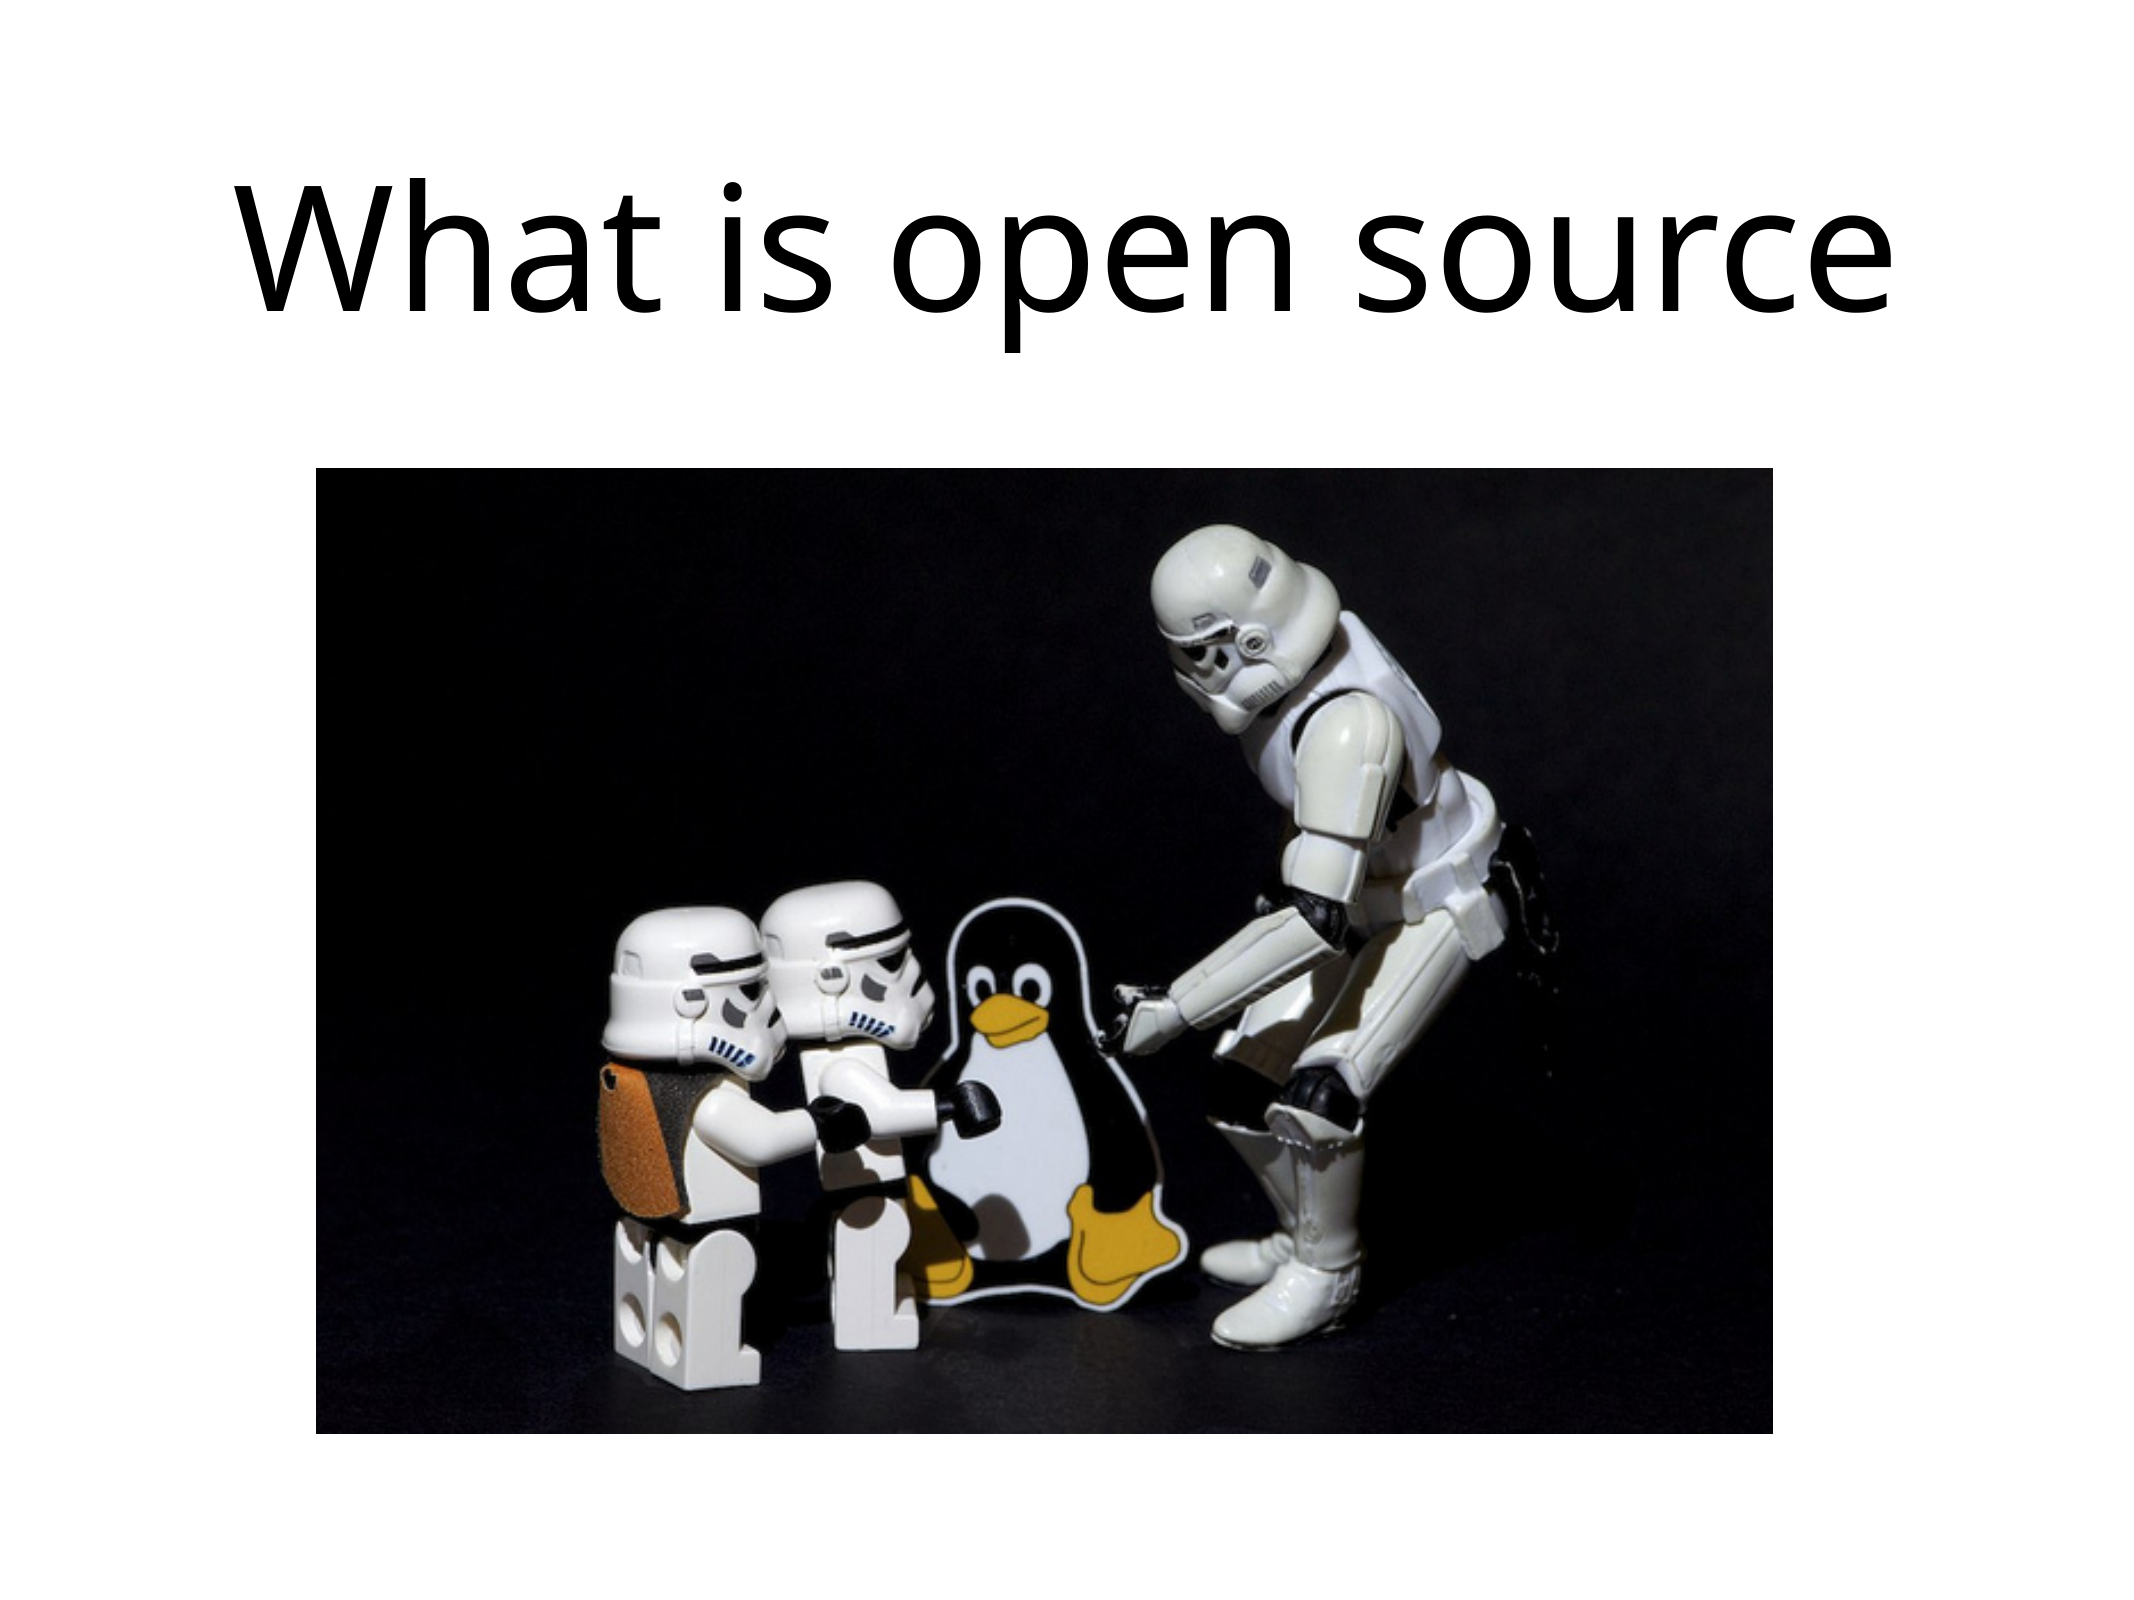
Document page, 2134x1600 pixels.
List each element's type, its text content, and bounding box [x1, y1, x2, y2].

title What is open source [208, 41, 1925, 442]
picture [316, 468, 1773, 1434]
